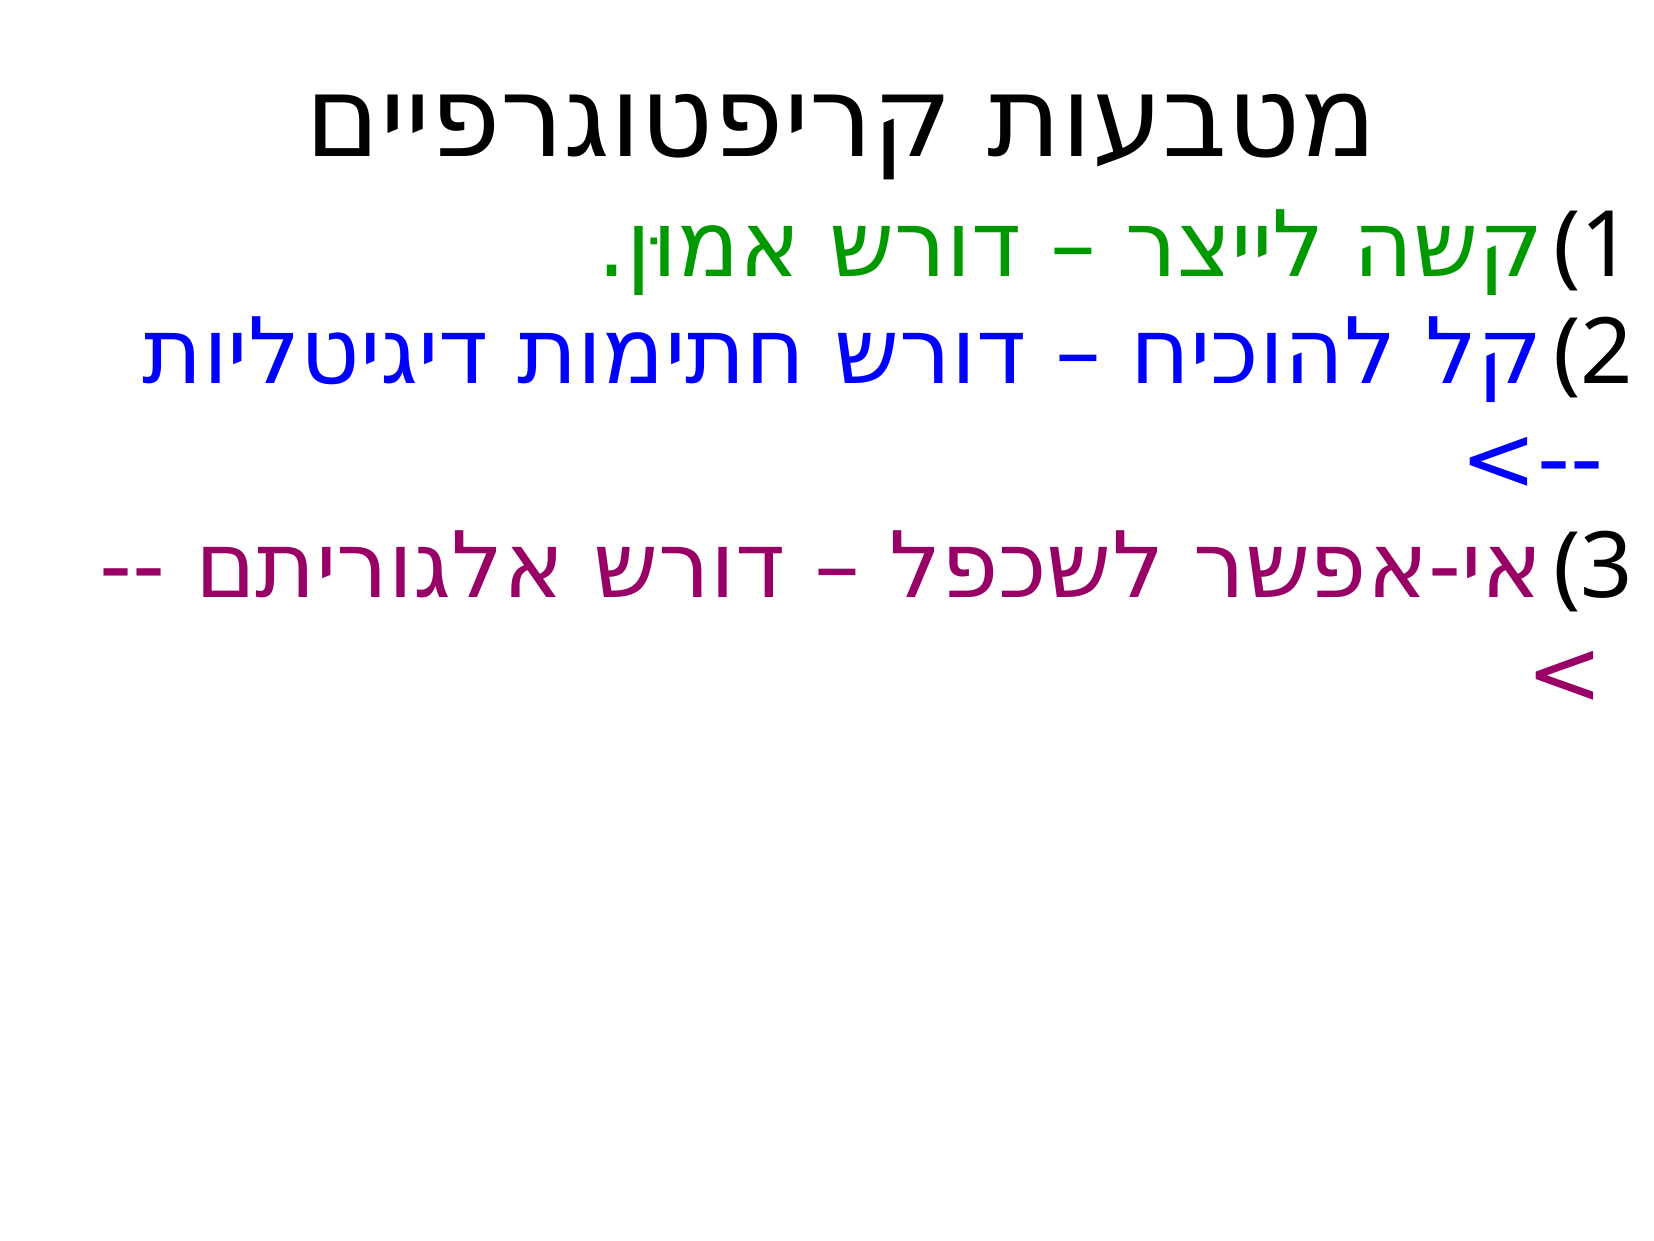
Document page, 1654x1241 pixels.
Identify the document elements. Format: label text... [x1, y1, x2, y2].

text_box קשה לייצר – דורש אמוּן. קל להוכיח – דורש חתימות דיגיטליות --> אי-אפשר לשכפל – דורש אלגוריתם --> [75, 183, 1654, 504]
text_box מטבעות קריפטוגרפיים [60, 45, 1624, 184]
